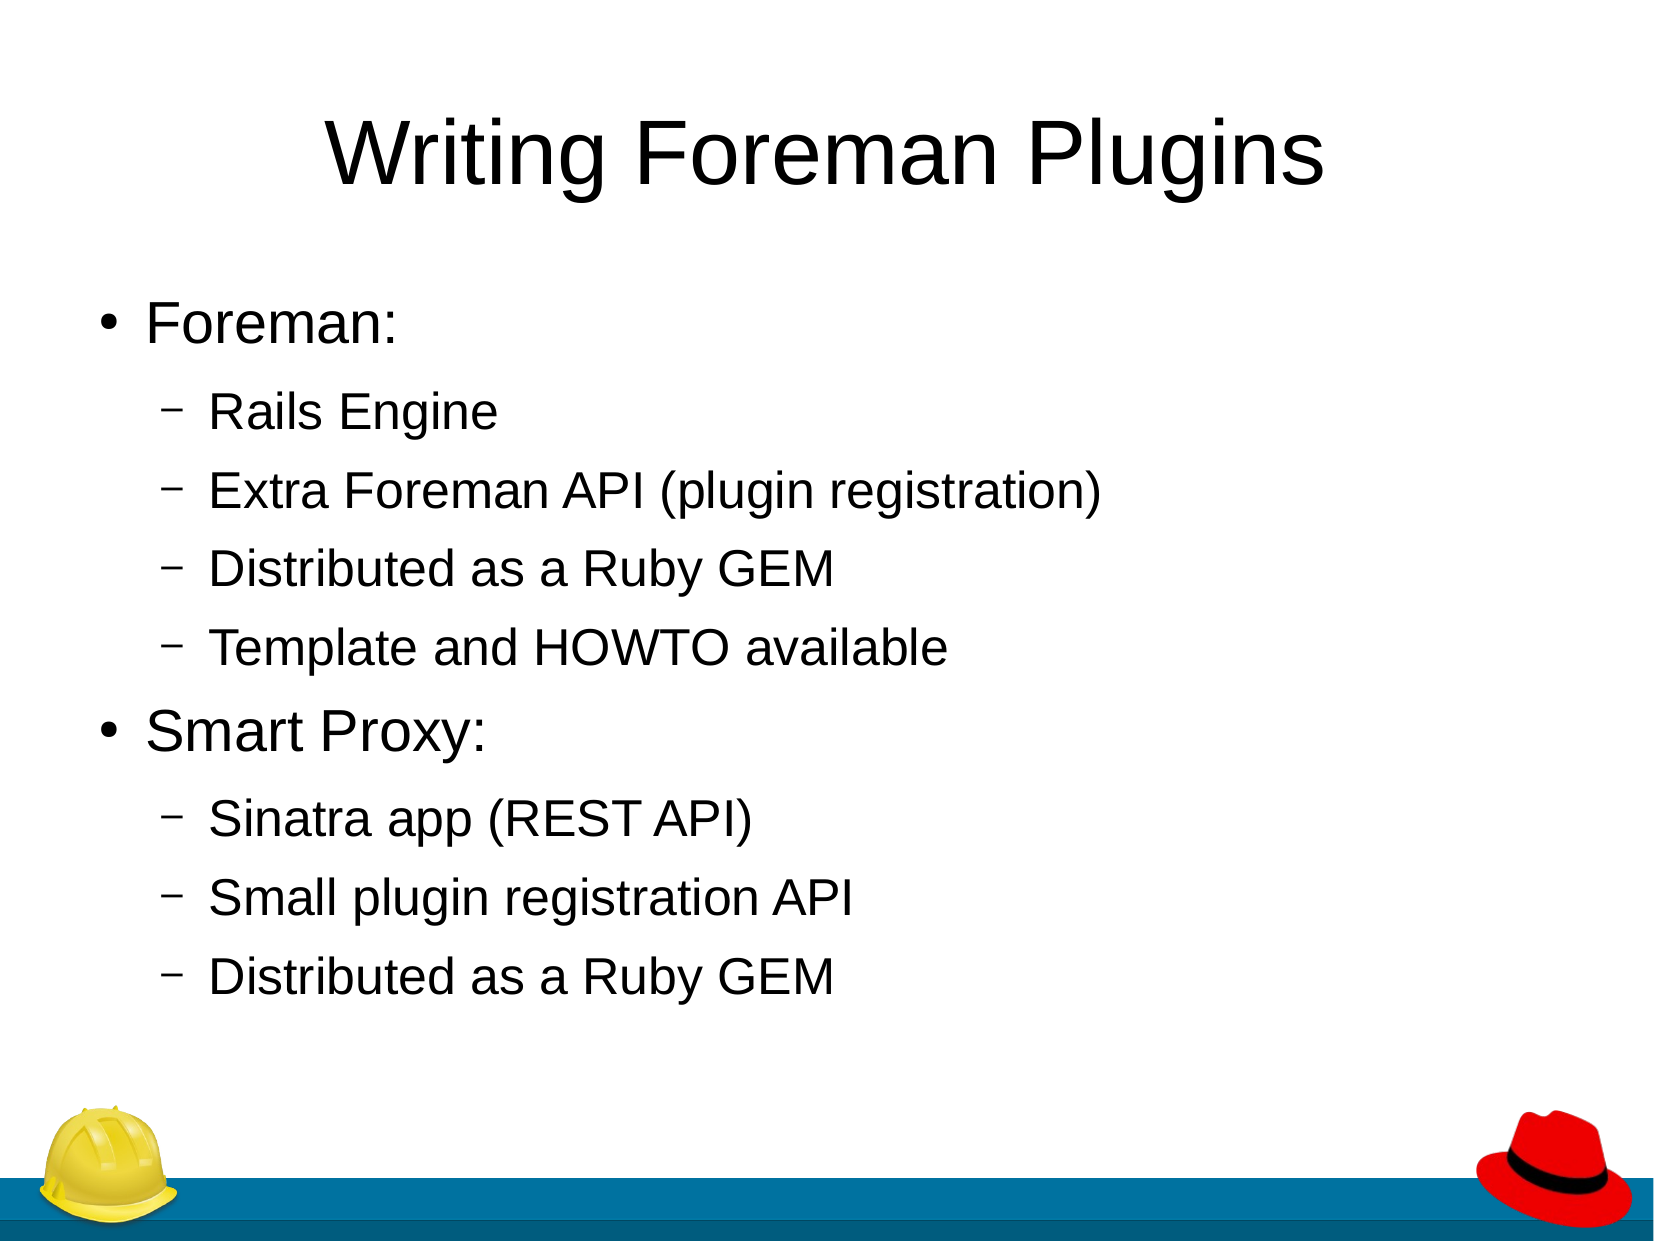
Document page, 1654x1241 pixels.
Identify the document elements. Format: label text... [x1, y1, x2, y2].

picture [23, 1086, 189, 1227]
picture [1476, 1110, 1633, 1227]
title Writing Foreman Plugins [82, 49, 1571, 257]
list Foreman: Rails Engine Extra Foreman API (plugin registration) Distributed as a Ruby GEM Template and HOWTO available Smart Proxy: Sinatra app (REST API) Small plugin registration API Distributed as a Ruby GEM [82, 290, 1571, 1010]
